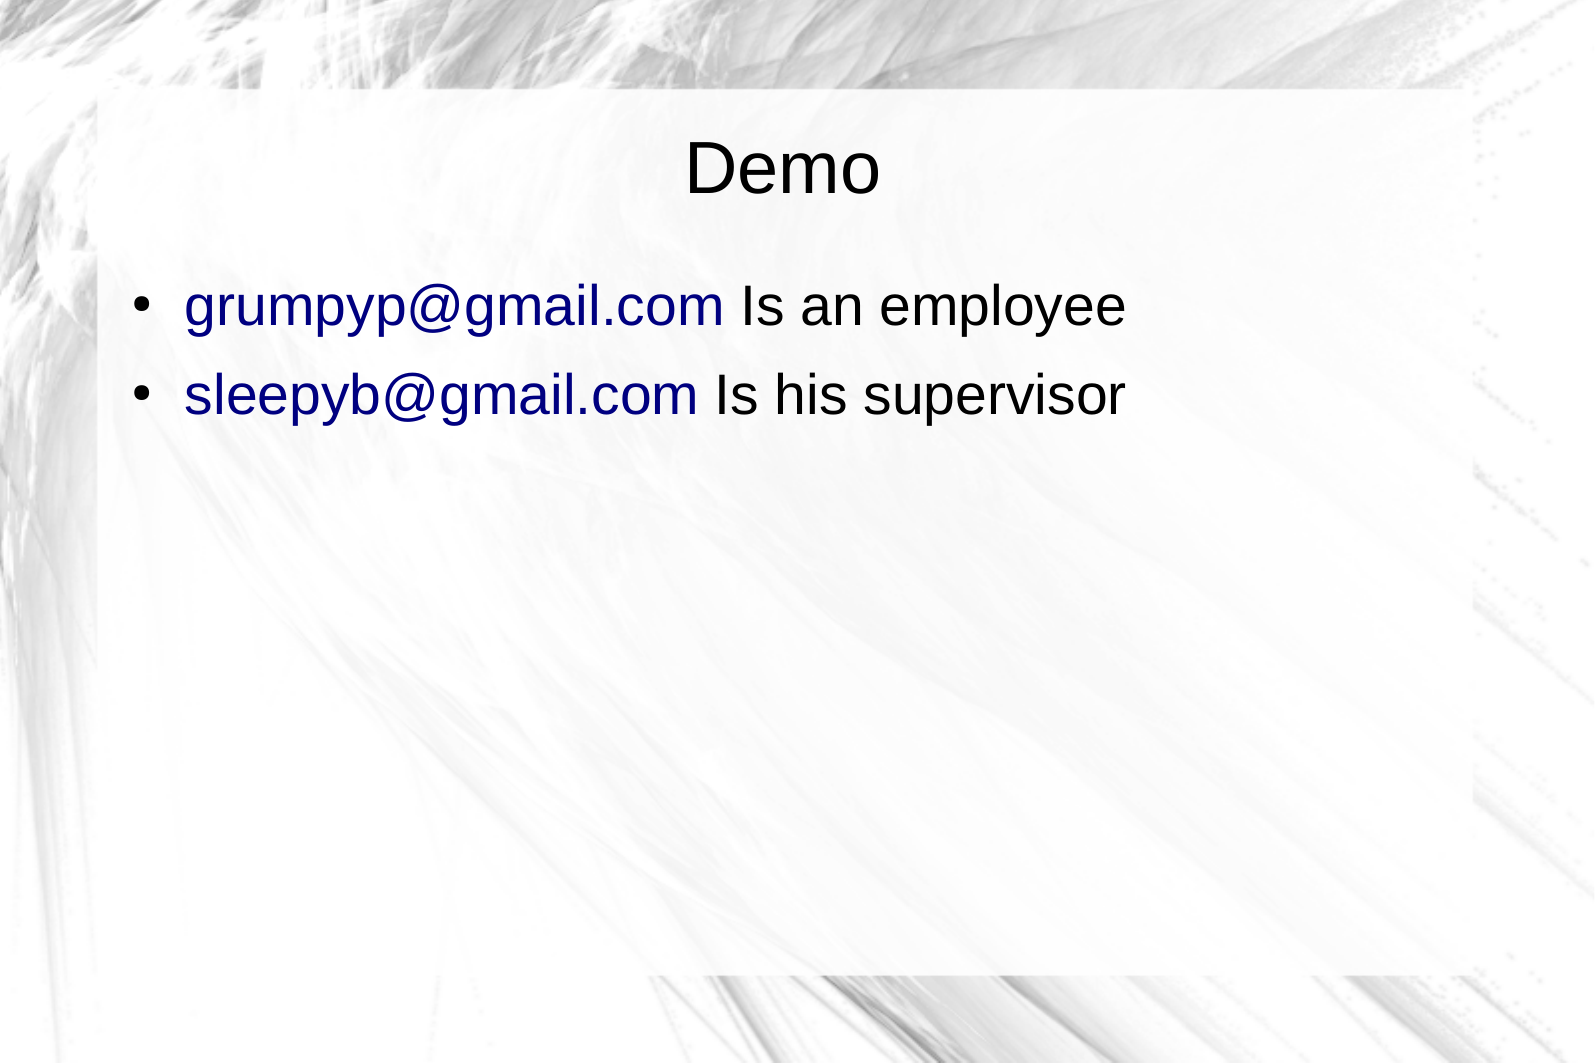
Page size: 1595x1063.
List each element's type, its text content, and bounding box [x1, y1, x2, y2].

title Demo [113, 96, 1453, 241]
picture [0, 0, 1595, 1063]
list grumpyp@gmail.com Is an employee sleepyb@gmail.com Is his supervisor [113, 274, 1515, 810]
